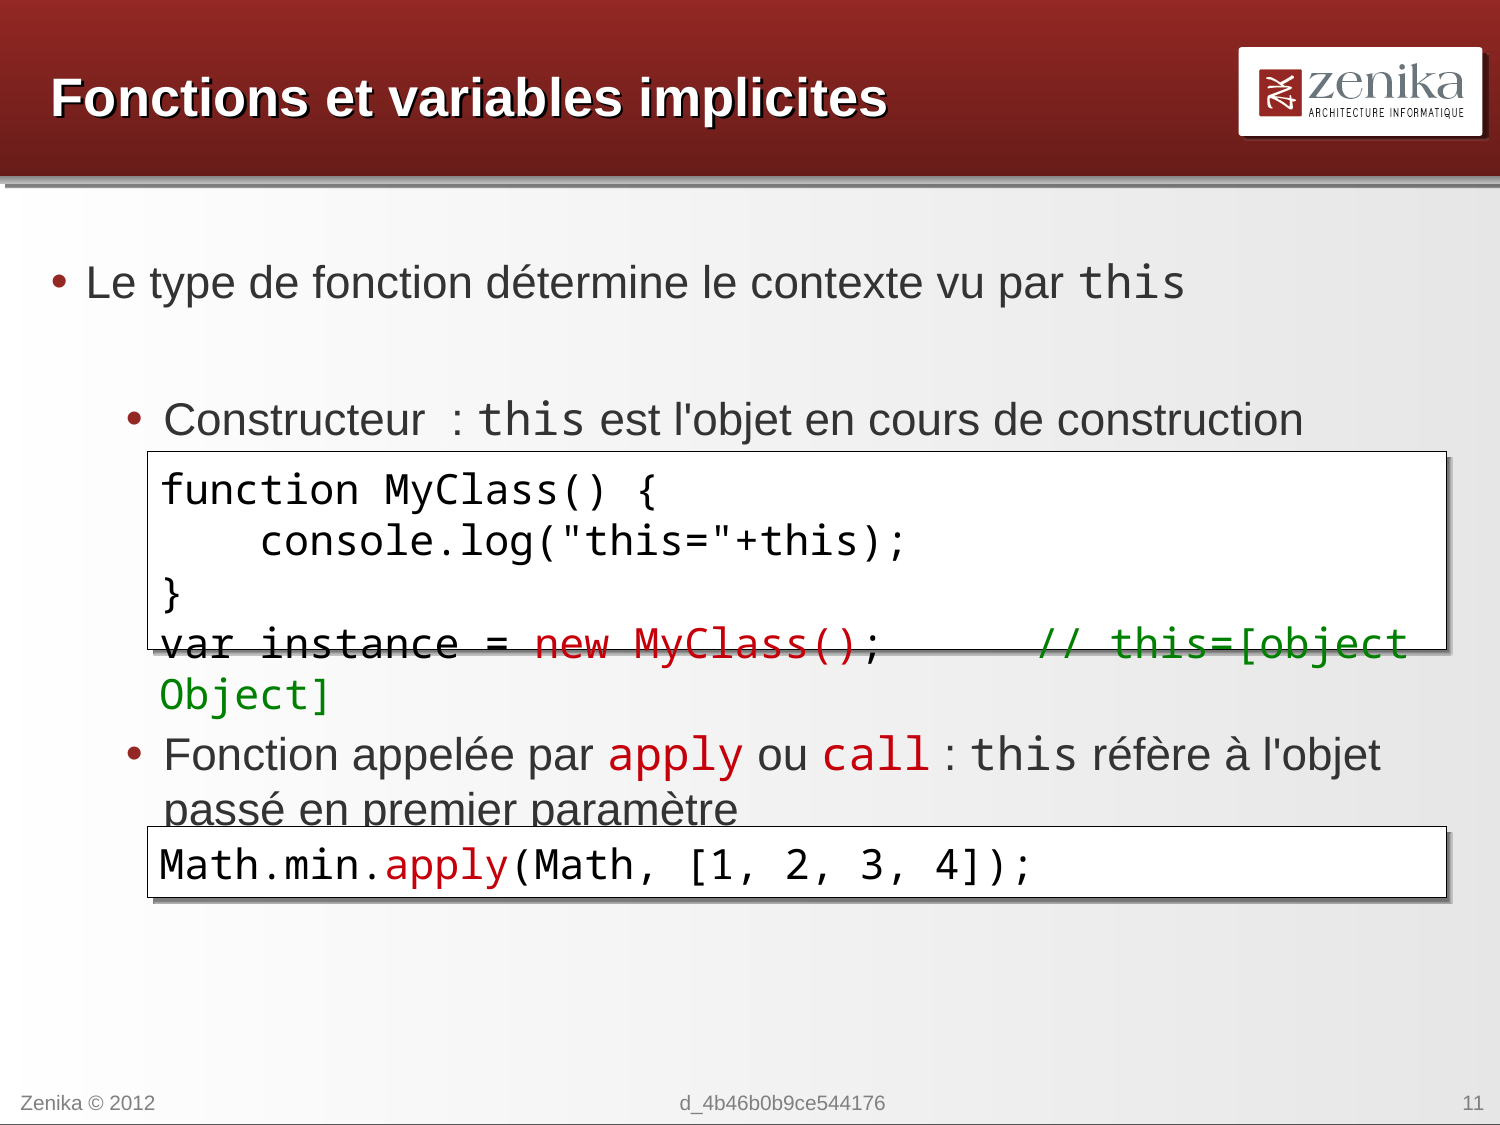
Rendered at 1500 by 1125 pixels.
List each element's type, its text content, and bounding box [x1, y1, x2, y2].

title Fonctions et variables implicites [50, 15, 1206, 180]
text_box Math.min.apply(Math, [1, 2, 3, 4]); [147, 826, 1447, 898]
list Le type de fonction détermine le contexte vu par this Constructeur : this est l'objet en cours de construction Fonction appelée par apply ou call : this réfère à l'objet passé en premier paramètre [50, 249, 1435, 1079]
picture [1257, 58, 1464, 125]
text_box function MyClass() { console.log("this="+this); } var instance = new MyClass(); // this=[object Object] [147, 451, 1447, 650]
